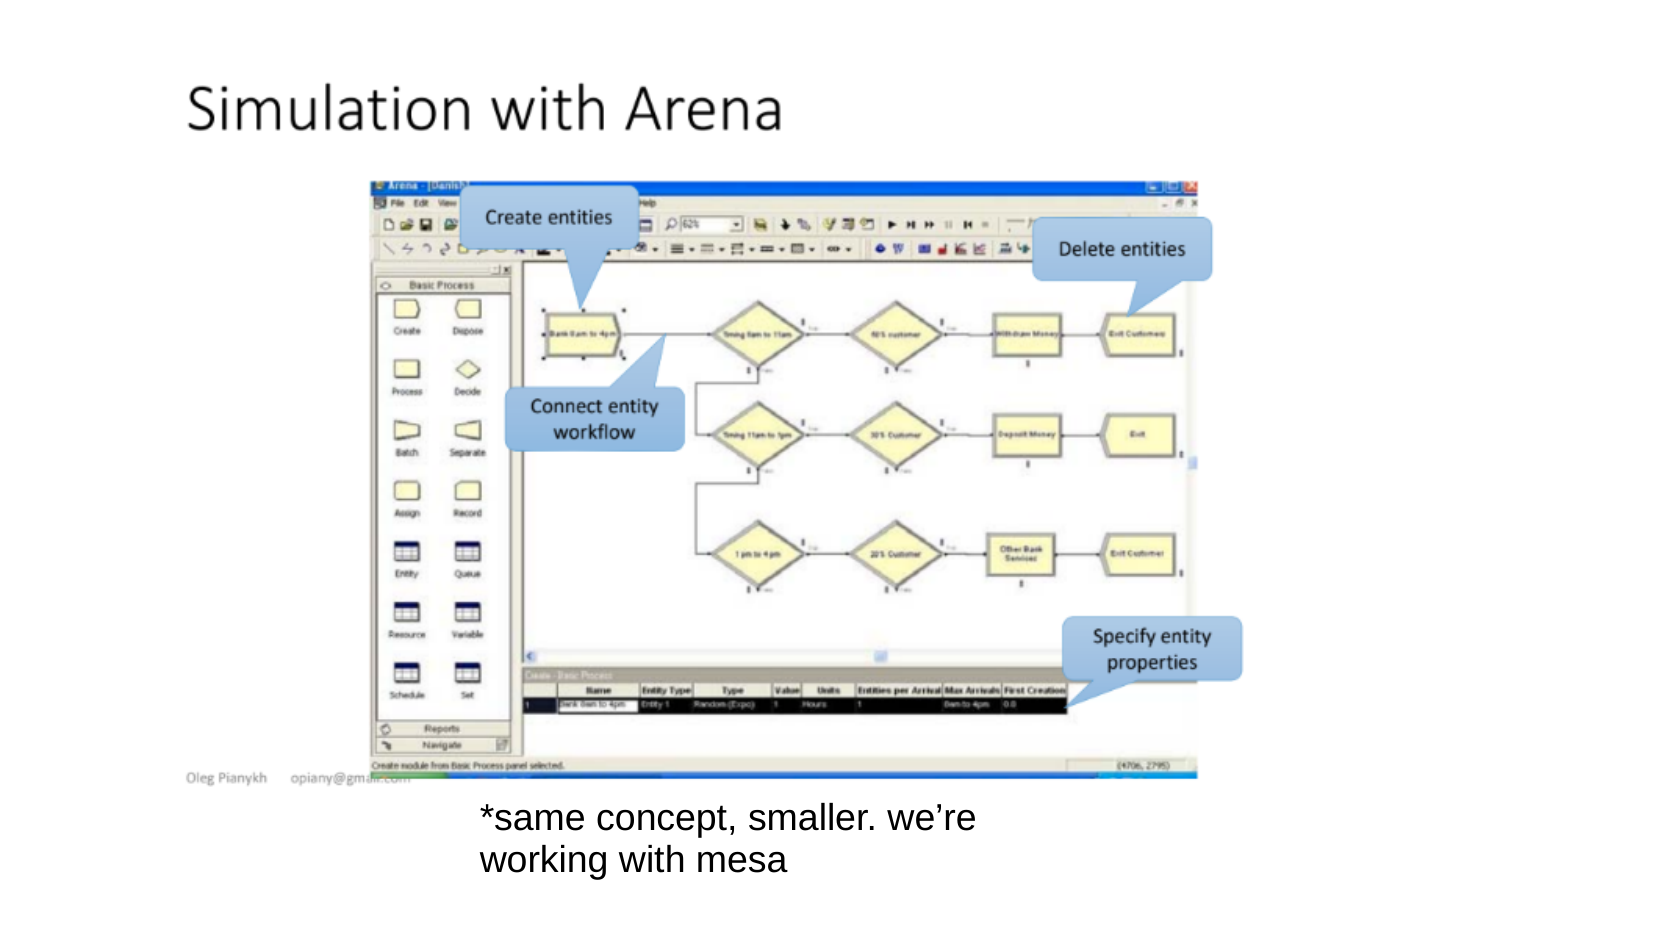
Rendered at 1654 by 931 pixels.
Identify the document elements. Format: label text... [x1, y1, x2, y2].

text_box *same concept, smaller. we’re working with mesa [465, 789, 1111, 931]
picture [116, 59, 1336, 801]
